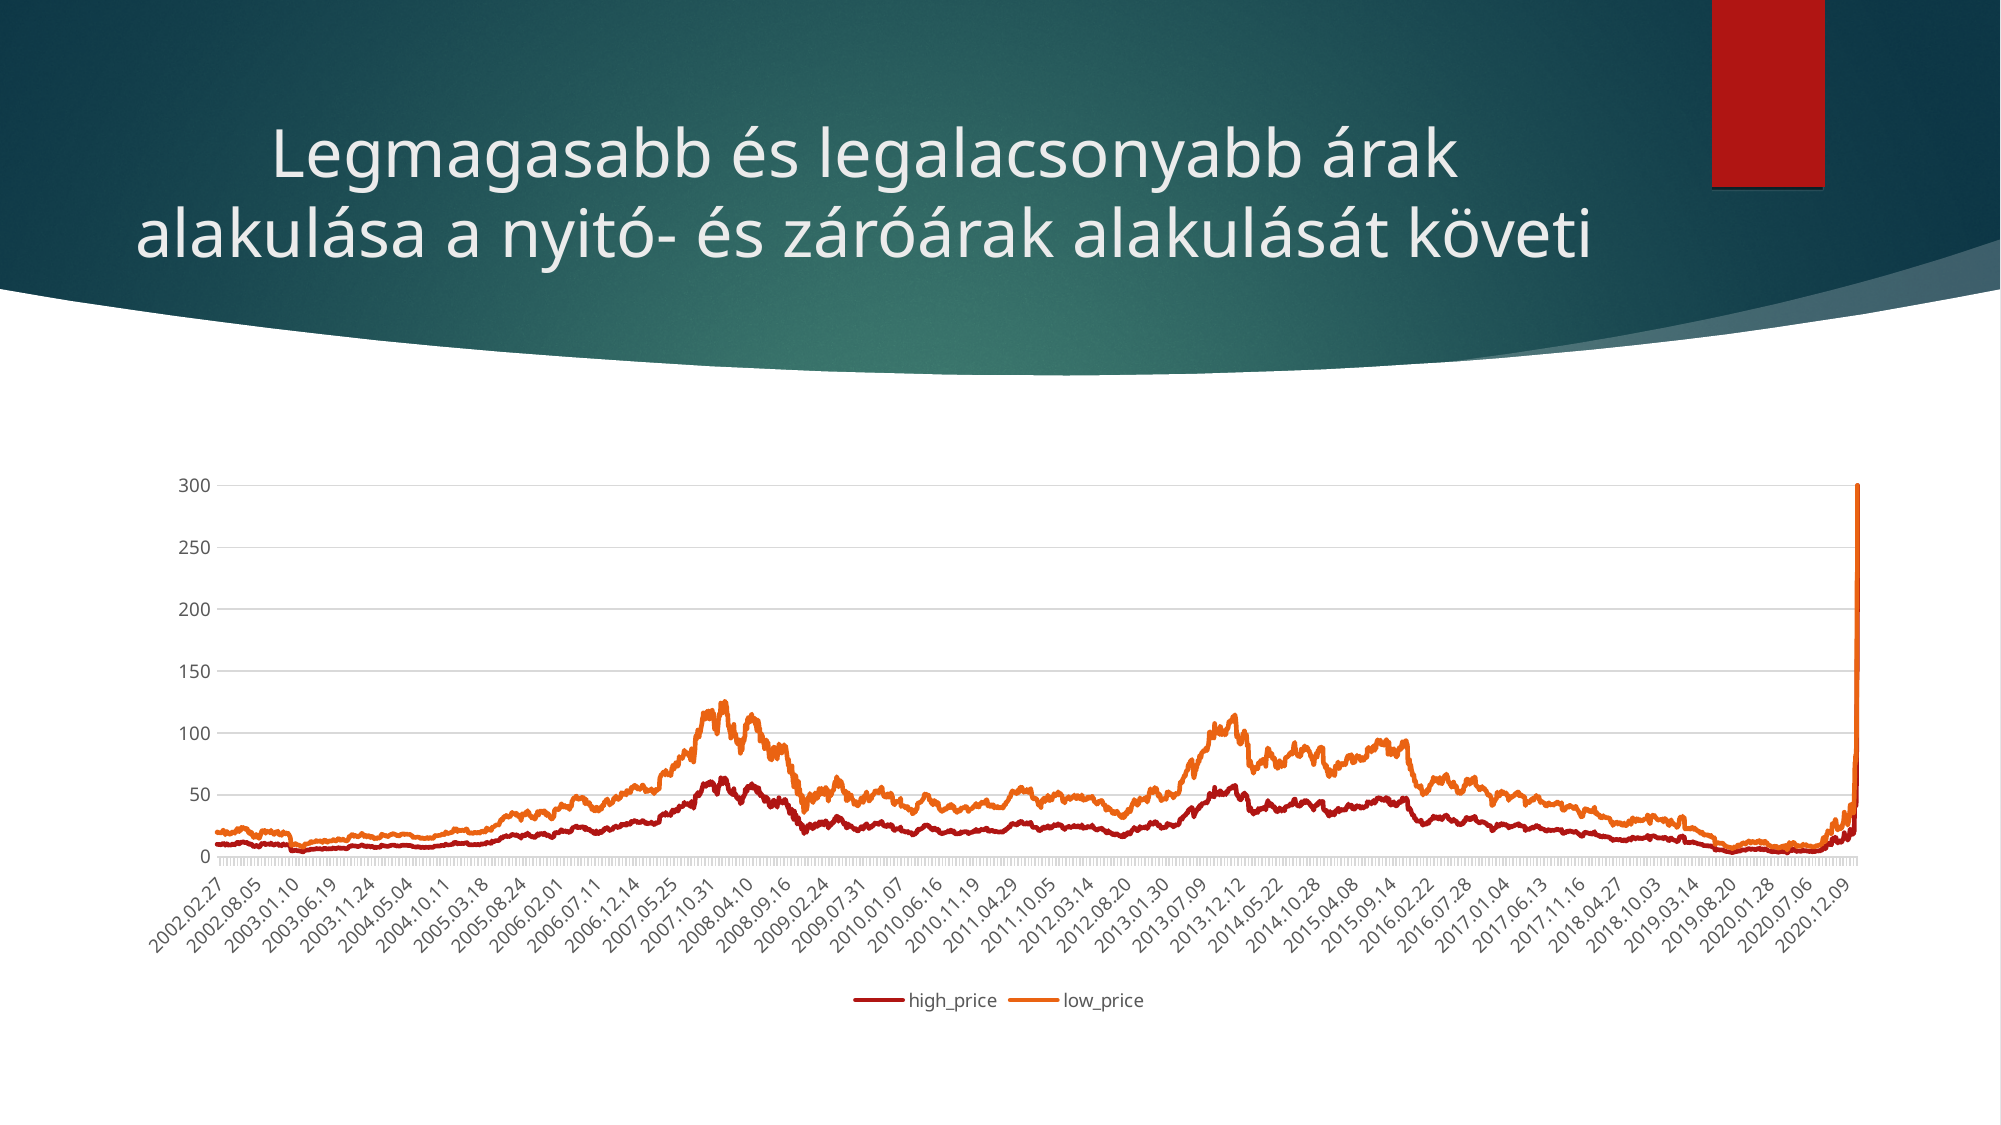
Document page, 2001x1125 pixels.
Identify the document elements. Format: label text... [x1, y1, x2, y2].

chart [106, 460, 1894, 1020]
title Legmagasabb és legalacsonyabb árak alakulása a nyitó- és záróárak alakulását követi [106, 103, 1625, 356]
text_box [0, 0, 2000, 1125]
